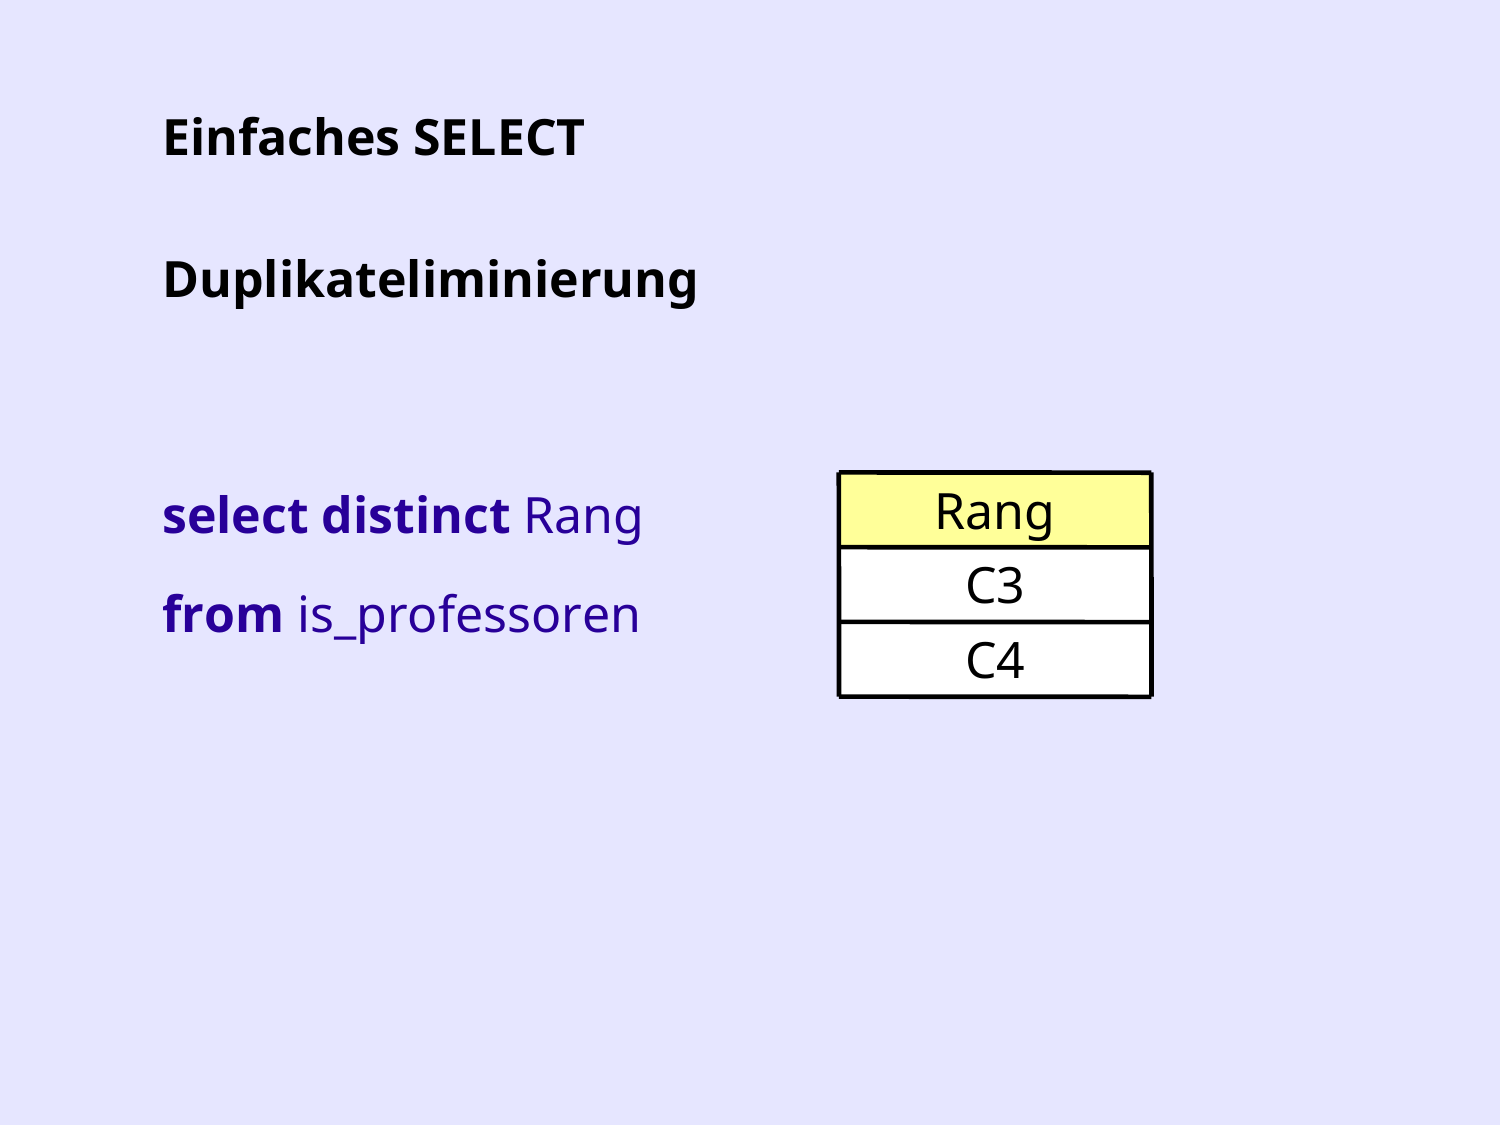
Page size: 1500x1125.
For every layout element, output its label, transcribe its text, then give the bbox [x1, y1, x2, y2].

text_box C4 [842, 625, 1149, 694]
text_box Duplikateliminierung select distinct Rang from is_professoren [147, 236, 1048, 656]
text_box Rang [842, 475, 1149, 545]
text_box C3 [842, 550, 1149, 619]
title Einfaches SELECT [147, 59, 1123, 178]
